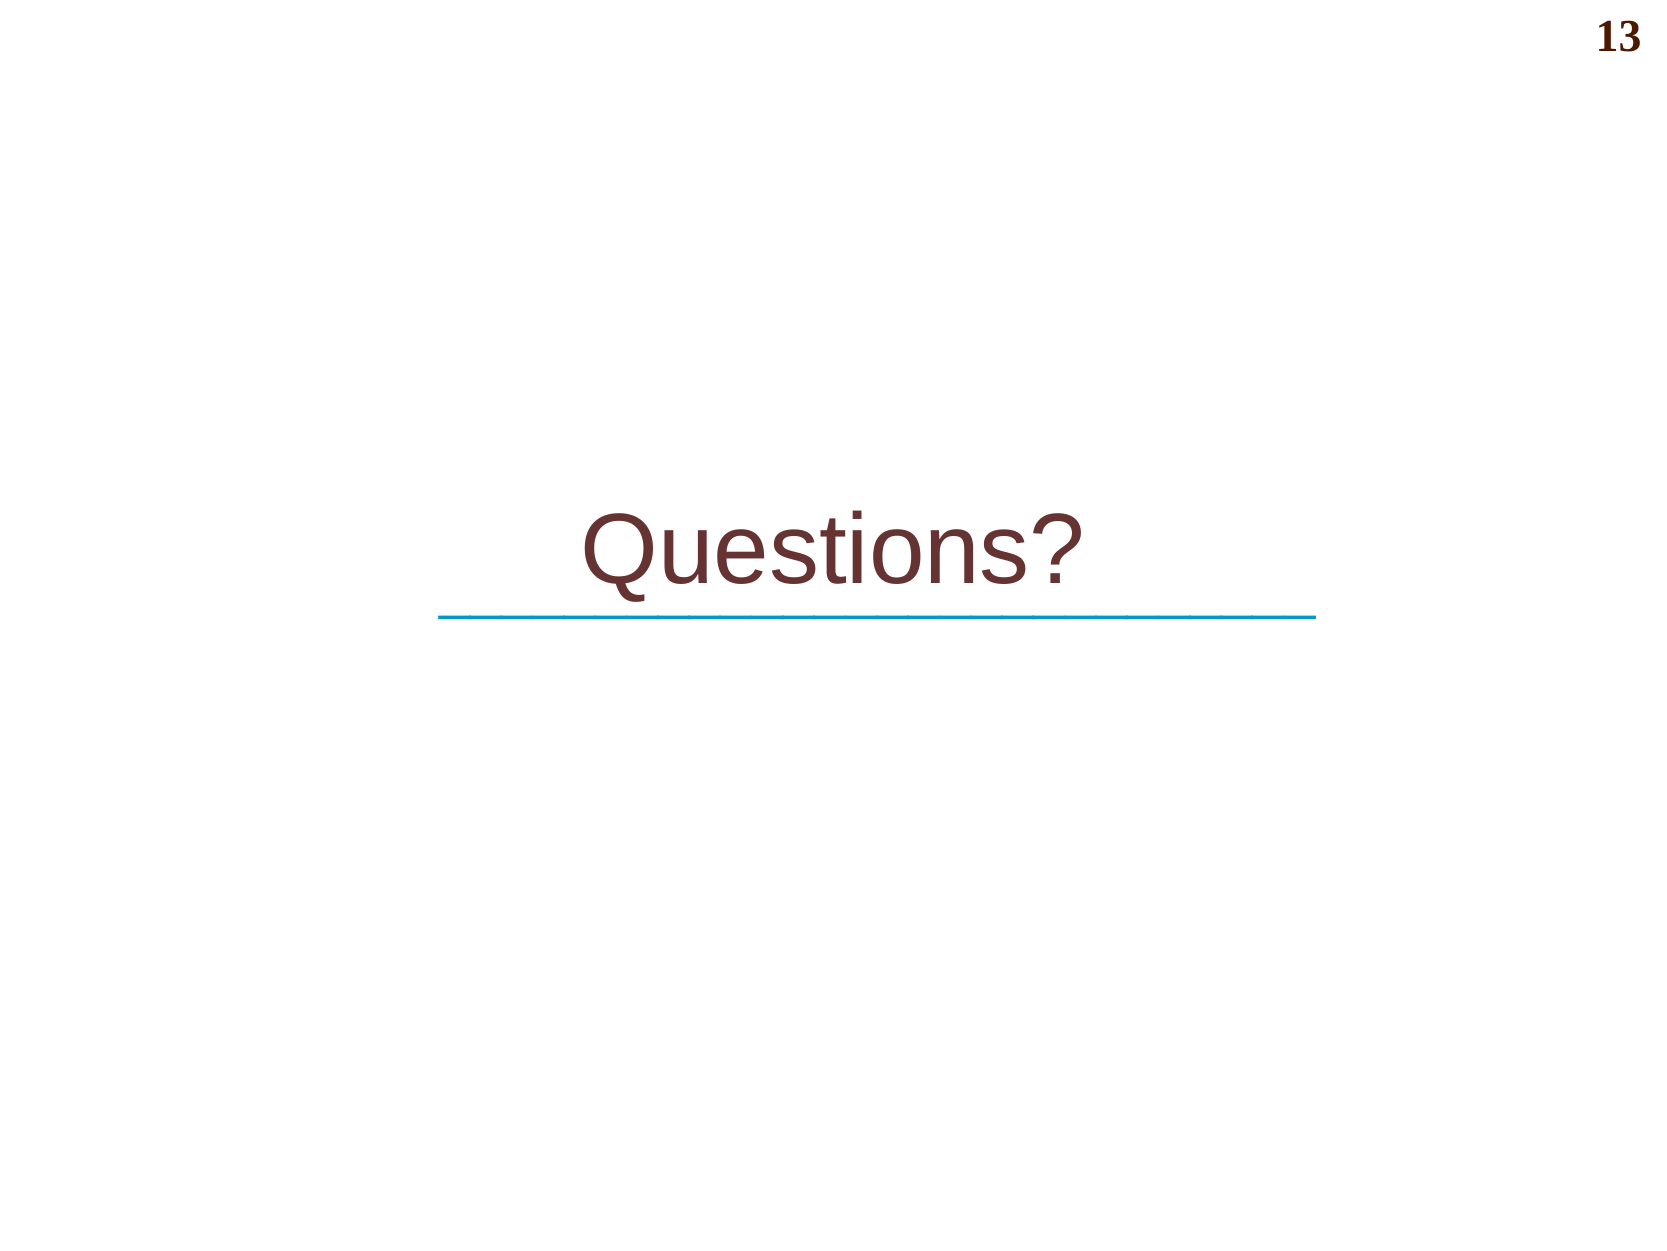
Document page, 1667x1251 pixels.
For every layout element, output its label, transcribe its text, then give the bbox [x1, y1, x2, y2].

title Questions? [140, 500, 1527, 702]
